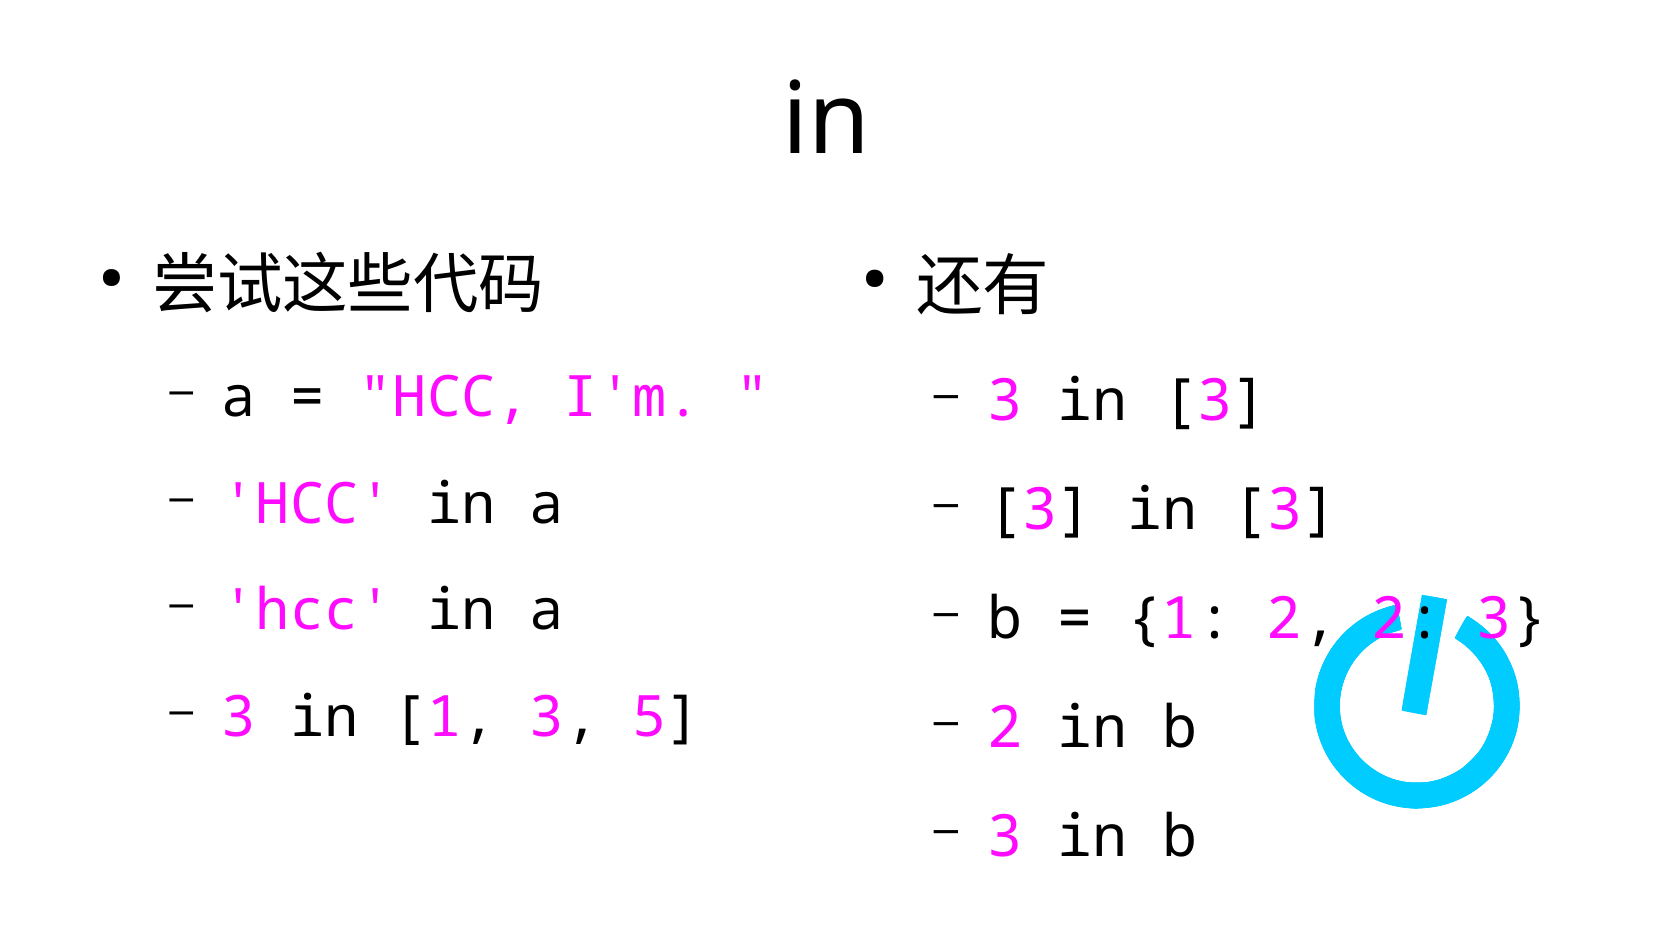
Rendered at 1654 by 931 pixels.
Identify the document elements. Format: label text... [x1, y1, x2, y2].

title in [82, 37, 1571, 193]
list 还有 3 in [3] [3] in [3] b = {1: 2, 2: 3} 2 in b 3 in b [845, 217, 1572, 886]
list 尝试这些代码 a = "HCC, I'm. " 'HCC' in a 'hcc' in a 3 in [1, 3, 5] [82, 217, 809, 758]
